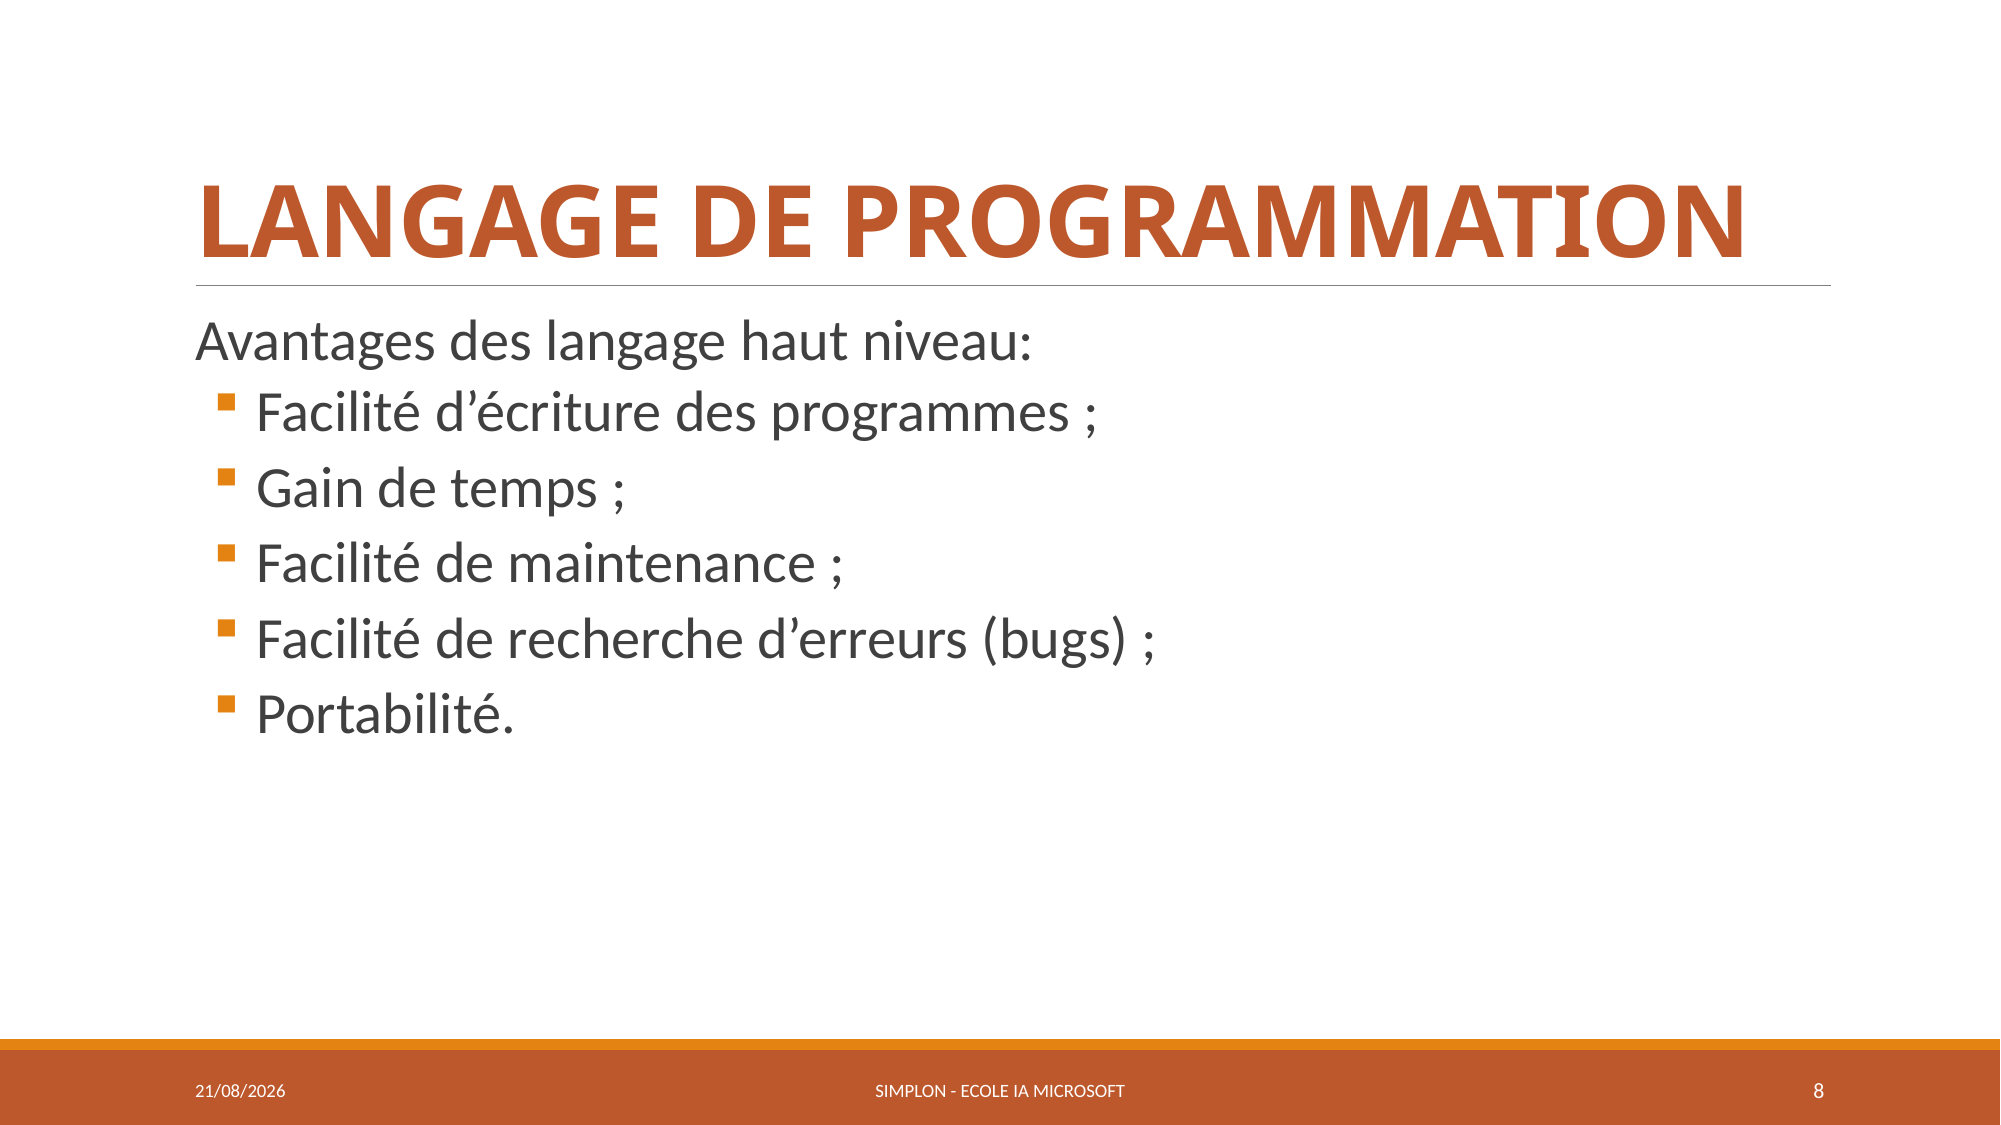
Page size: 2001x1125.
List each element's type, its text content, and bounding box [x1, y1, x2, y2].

footer Simplon - Ecole IA Microsoft [604, 1059, 1396, 1120]
slide_number <numéro> [1624, 1059, 1840, 1120]
slide_number 16/01/2020 [180, 1059, 586, 1120]
list Avantages des langage haut niveau: Facilité d’écriture des programmes ; Gain de temps ; Facilité de maintenance ; Facilité de recherche d’erreurs (bugs) ; Portabilité. [180, 302, 1830, 976]
title LANGAGE DE PROGRAMMATION [180, 47, 1830, 285]
